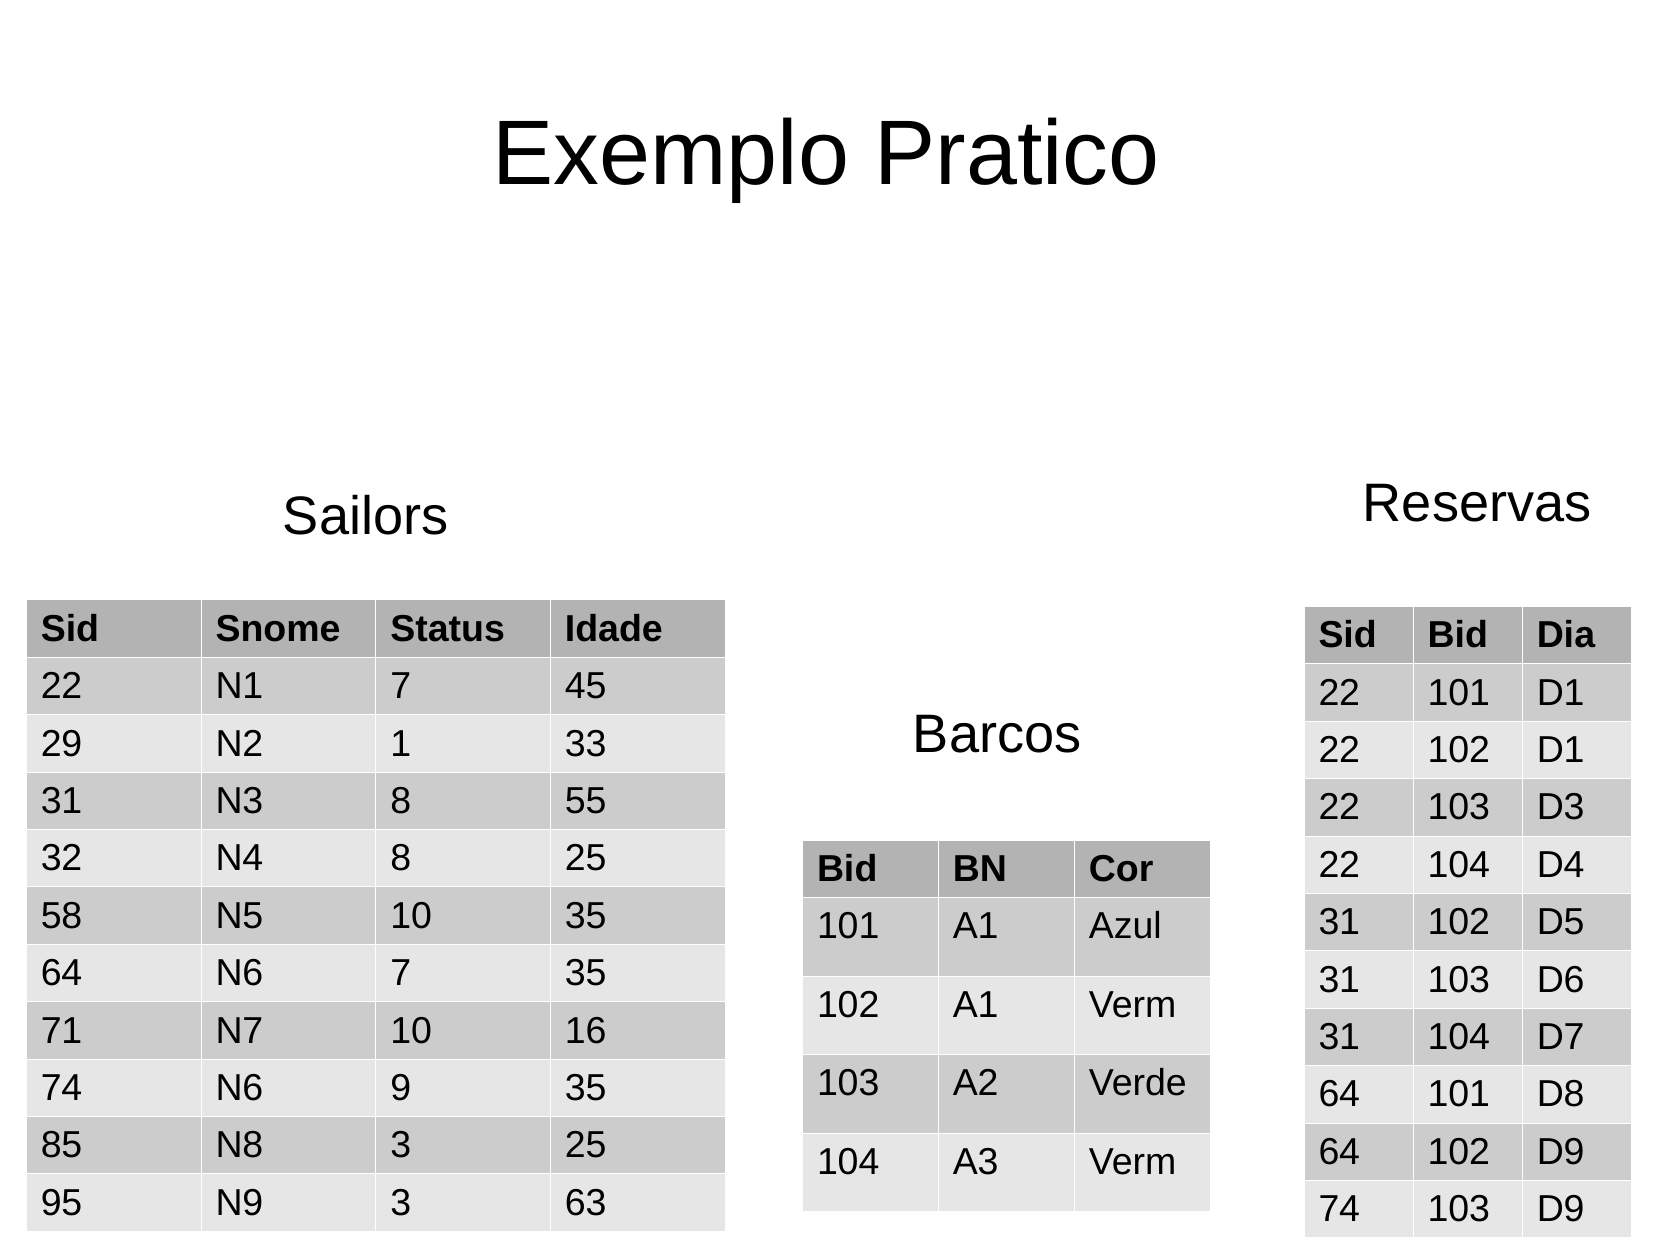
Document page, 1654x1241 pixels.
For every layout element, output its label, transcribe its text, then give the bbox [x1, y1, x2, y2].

table_cell Verm [1075, 1134, 1210, 1211]
table_cell A3 [939, 1134, 1074, 1211]
table_cell D4 [1523, 837, 1631, 893]
table_cell N7 [202, 1002, 375, 1059]
table_header Bid [1414, 607, 1522, 663]
table_cell 22 [1305, 664, 1413, 721]
table_cell 7 [376, 658, 550, 714]
table_cell 3 [376, 1117, 550, 1173]
table_cell 35 [551, 945, 725, 1001]
table_cell 102 [803, 977, 938, 1054]
table_header Status [376, 600, 550, 657]
table_cell 29 [27, 715, 201, 772]
table_cell A2 [939, 1055, 1074, 1133]
table_header BN [939, 841, 1074, 897]
table_cell N8 [202, 1117, 375, 1173]
table_cell 22 [1305, 722, 1413, 778]
table_cell 25 [551, 1117, 725, 1173]
table_header Idade [551, 600, 725, 657]
table_cell 31 [27, 773, 201, 829]
table_cell 95 [27, 1174, 201, 1231]
table_header Cor [1075, 841, 1210, 897]
table_cell 3 [376, 1174, 550, 1231]
table_cell 103 [1414, 779, 1522, 836]
table_cell D5 [1523, 894, 1631, 950]
table_cell N1 [202, 658, 375, 714]
table_cell 10 [376, 1002, 550, 1059]
table_cell N3 [202, 773, 375, 829]
table_cell D1 [1523, 664, 1631, 721]
table_cell A1 [939, 898, 1074, 976]
table_cell 101 [1414, 664, 1522, 721]
table_cell 104 [1414, 837, 1522, 893]
table_cell 9 [376, 1060, 550, 1116]
table_cell N9 [202, 1174, 375, 1231]
table_cell 31 [1305, 951, 1413, 1008]
title Exemplo Pratico [82, 49, 1571, 257]
table_cell 31 [1305, 894, 1413, 950]
table_cell 64 [27, 945, 201, 1001]
table_cell 32 [27, 830, 201, 886]
table_cell D1 [1523, 722, 1631, 778]
table_cell D9 [1523, 1124, 1631, 1180]
table_cell 22 [1305, 779, 1413, 836]
table_cell D8 [1523, 1066, 1631, 1123]
table_cell 103 [1414, 1181, 1522, 1237]
table_header Sid [27, 600, 201, 657]
table_cell 63 [551, 1174, 725, 1231]
table_cell 58 [27, 887, 201, 944]
table_cell 25 [551, 830, 725, 886]
table_cell N6 [202, 1060, 375, 1116]
table_cell 64 [1305, 1124, 1413, 1180]
table_cell 85 [27, 1117, 201, 1173]
table_header Dia [1523, 607, 1631, 663]
table_cell 31 [1305, 1009, 1413, 1065]
table_cell 101 [1414, 1066, 1522, 1123]
table_cell 71 [27, 1002, 201, 1059]
table_cell 101 [803, 898, 938, 976]
table_cell 8 [376, 773, 550, 829]
table_cell 22 [1305, 837, 1413, 893]
table_cell 45 [551, 658, 725, 714]
table_cell D9 [1523, 1181, 1631, 1237]
title Reservas [1320, 435, 1636, 571]
table_cell Azul [1075, 898, 1210, 976]
table_cell D6 [1523, 951, 1631, 1008]
table_cell 103 [1414, 951, 1522, 1008]
table_cell 74 [1305, 1181, 1413, 1237]
table_cell 35 [551, 887, 725, 944]
table_cell 74 [27, 1060, 201, 1116]
table_cell 104 [803, 1134, 938, 1211]
table_header Sid [1305, 607, 1413, 663]
table_cell 33 [551, 715, 725, 772]
table_cell 7 [376, 945, 550, 1001]
table_cell N2 [202, 715, 375, 772]
table_cell D3 [1523, 779, 1631, 836]
table_cell N4 [202, 830, 375, 886]
table_cell Verm [1075, 977, 1210, 1054]
table_cell N6 [202, 945, 375, 1001]
table_cell 103 [803, 1055, 938, 1133]
table_cell 104 [1414, 1009, 1522, 1065]
table_cell 16 [551, 1002, 725, 1059]
table_cell 55 [551, 773, 725, 829]
table_header Bid [803, 841, 938, 897]
table_cell 102 [1414, 894, 1522, 950]
table_cell 1 [376, 715, 550, 772]
table_cell 64 [1305, 1066, 1413, 1123]
table_cell 8 [376, 830, 550, 886]
table_cell 22 [27, 658, 201, 714]
title Barcos [825, 660, 1171, 808]
table_cell A1 [939, 977, 1074, 1054]
table_header Snome [202, 600, 375, 657]
table_cell D7 [1523, 1009, 1631, 1065]
table_cell 35 [551, 1060, 725, 1116]
table_cell Verde [1075, 1055, 1210, 1133]
table_cell N5 [202, 887, 375, 944]
table_cell 102 [1414, 1124, 1522, 1180]
title Sailors [71, 450, 661, 583]
table_cell 10 [376, 887, 550, 944]
table_cell 102 [1414, 722, 1522, 778]
